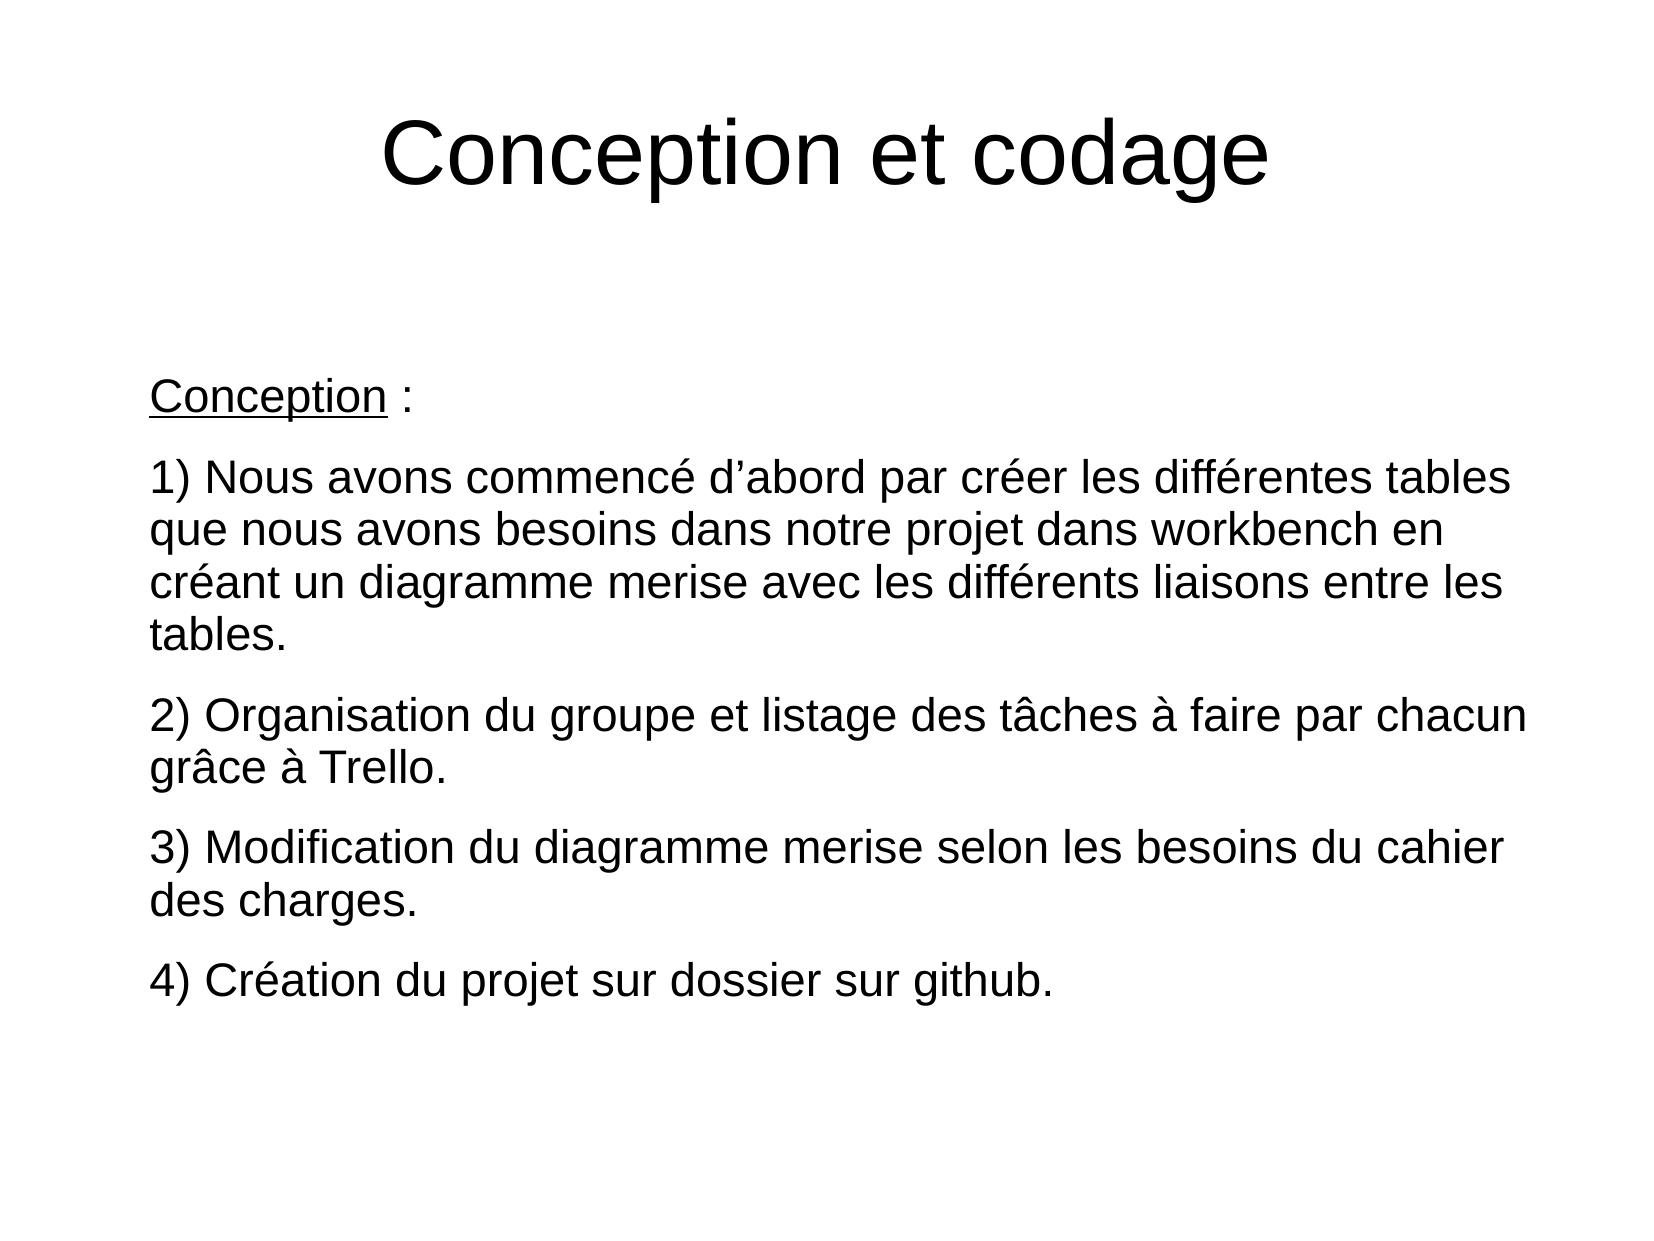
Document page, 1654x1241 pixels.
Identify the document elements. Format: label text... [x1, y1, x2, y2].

list Conception : 1) Nous avons commencé d’abord par créer les différentes tables que nous avons besoins dans notre projet dans workbench en créant un diagramme merise avec les différents liaisons entre les tables. 2) Organisation du groupe et listage des tâches à faire par chacun grâce à Trello. 3) Modification du diagramme merise selon les besoins du cahier des charges. 4) Création du projet sur dossier sur github. [82, 290, 1571, 1010]
title Conception et codage [82, 49, 1571, 257]
